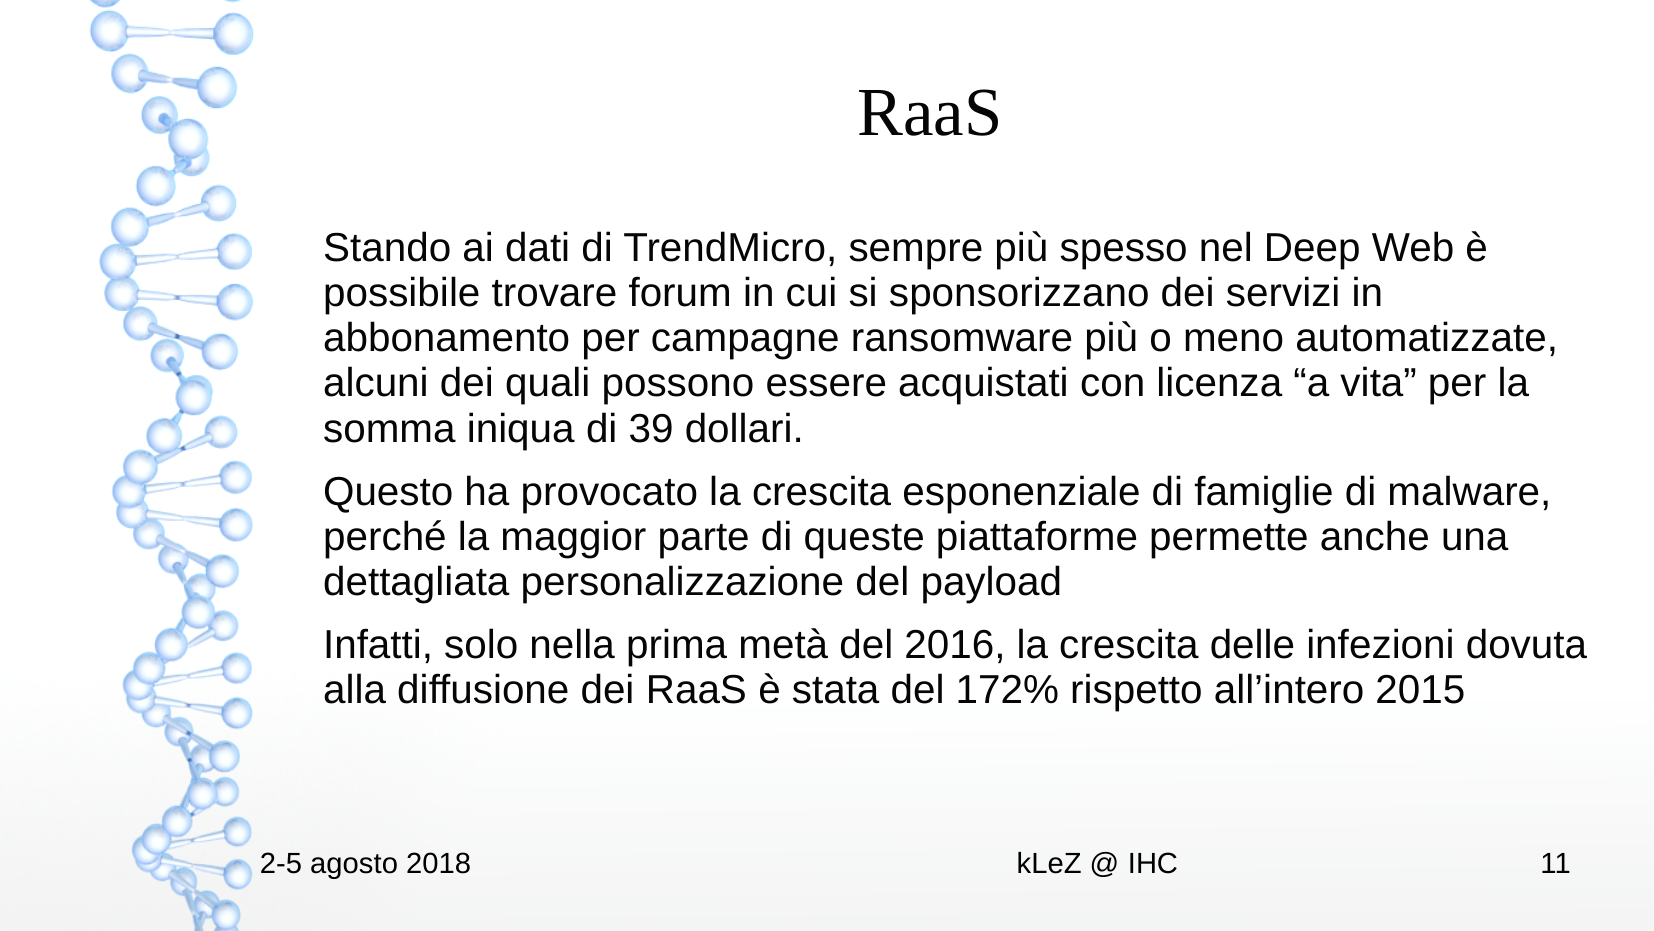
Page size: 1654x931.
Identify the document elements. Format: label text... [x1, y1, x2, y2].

title RaaS [265, 35, 1595, 189]
list Stando ai dati di TrendMicro, sempre più spesso nel Deep Web è possibile trovare forum in cui si sponsorizzano dei servizi in abbonamento per campagne ransomware più o meno automatizzate, alcuni dei quali possono essere acquistati con licenza “a vita” per la somma iniqua di 39 dollari. Questo ha provocato la crescita esponenziale di famiglie di malware, perché la maggior parte di queste piattaforme permette anche una dettagliata personalizzazione del payload Infatti, solo nella prima metà del 2016, la crescita delle infezioni dovuta alla diffusione dei RaaS è stata del 172% rispetto all’intero 2015 [265, 224, 1595, 764]
picture [0, 0, 1654, 931]
